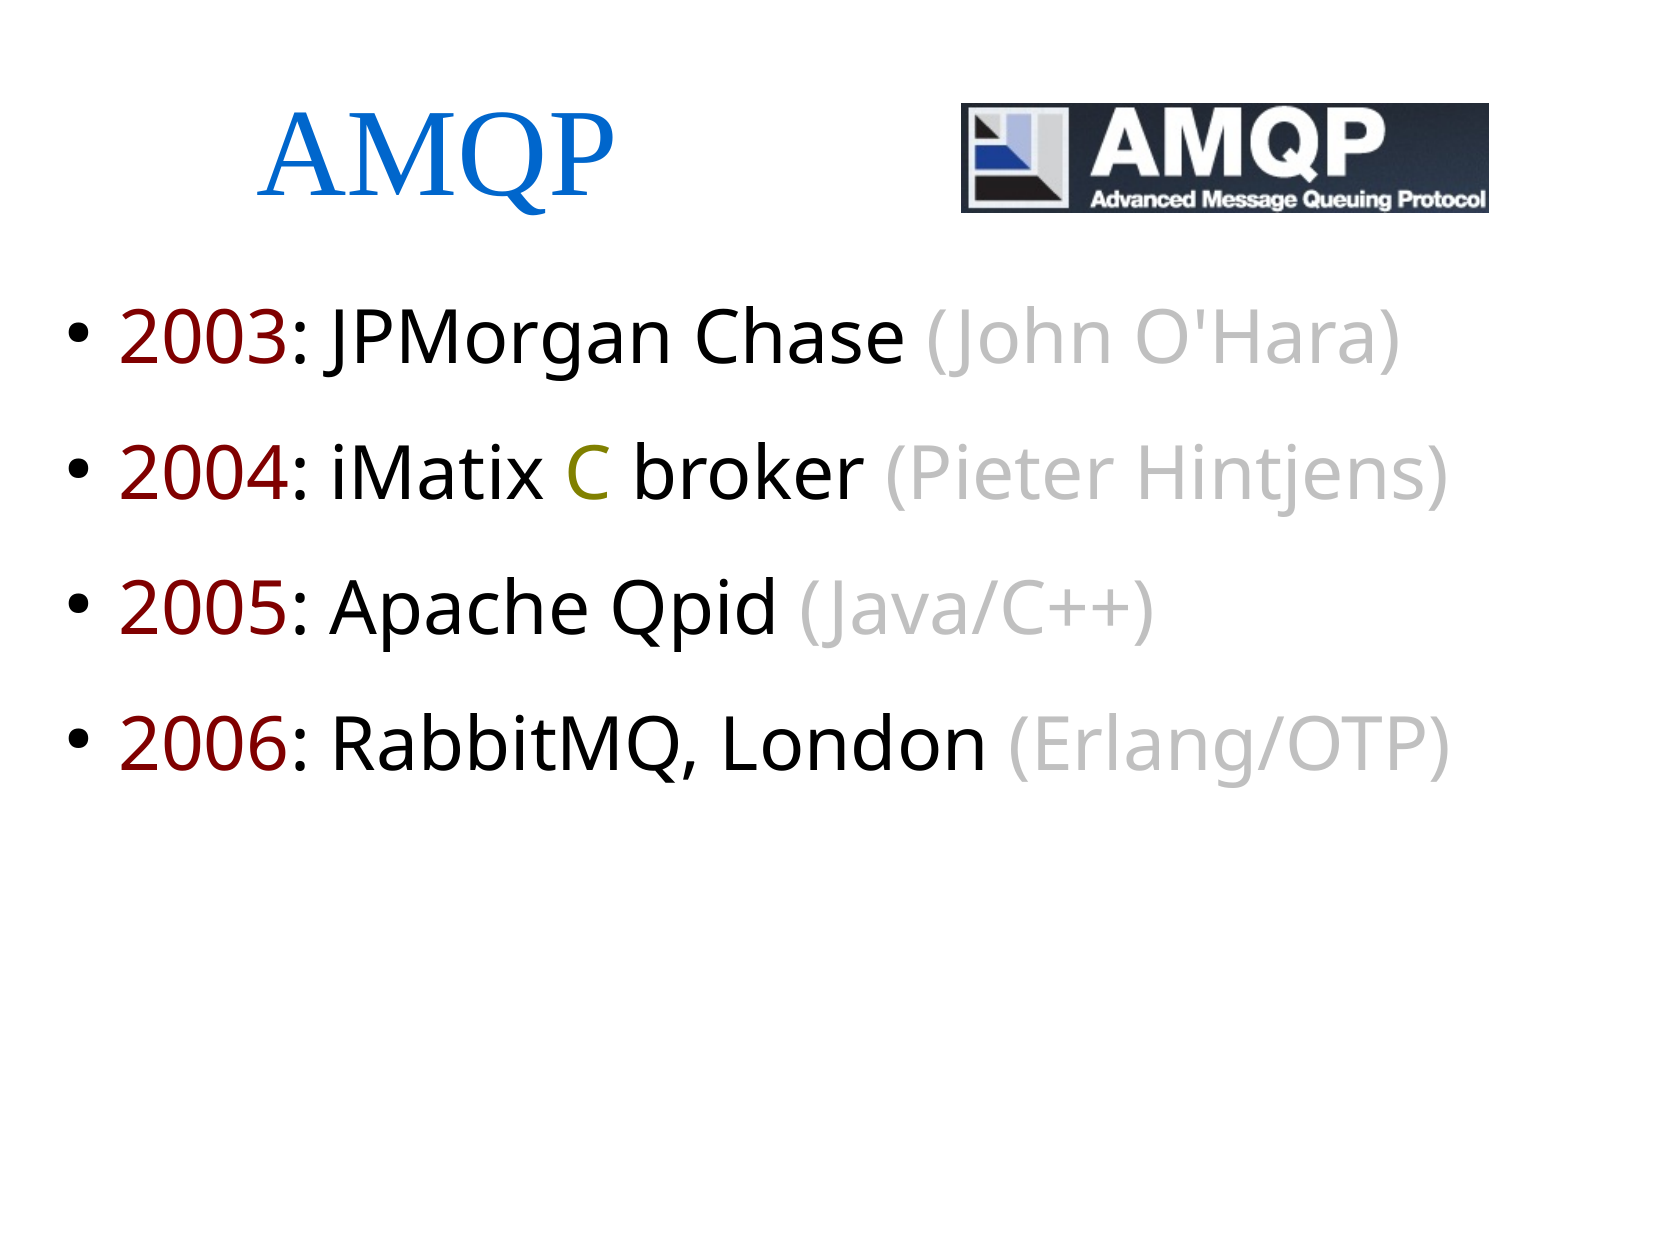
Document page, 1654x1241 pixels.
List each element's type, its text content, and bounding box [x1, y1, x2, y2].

title AMQP [82, 49, 792, 257]
list 2003: JPMorgan Chase (John O'Hara) 2004: iMatix C broker (Pieter Hintjens) 2005: Apache Qpid (Java/C++) 2006: RabbitMQ, London (Erlang/OTP) [47, 283, 1619, 1229]
picture [961, 103, 1489, 213]
